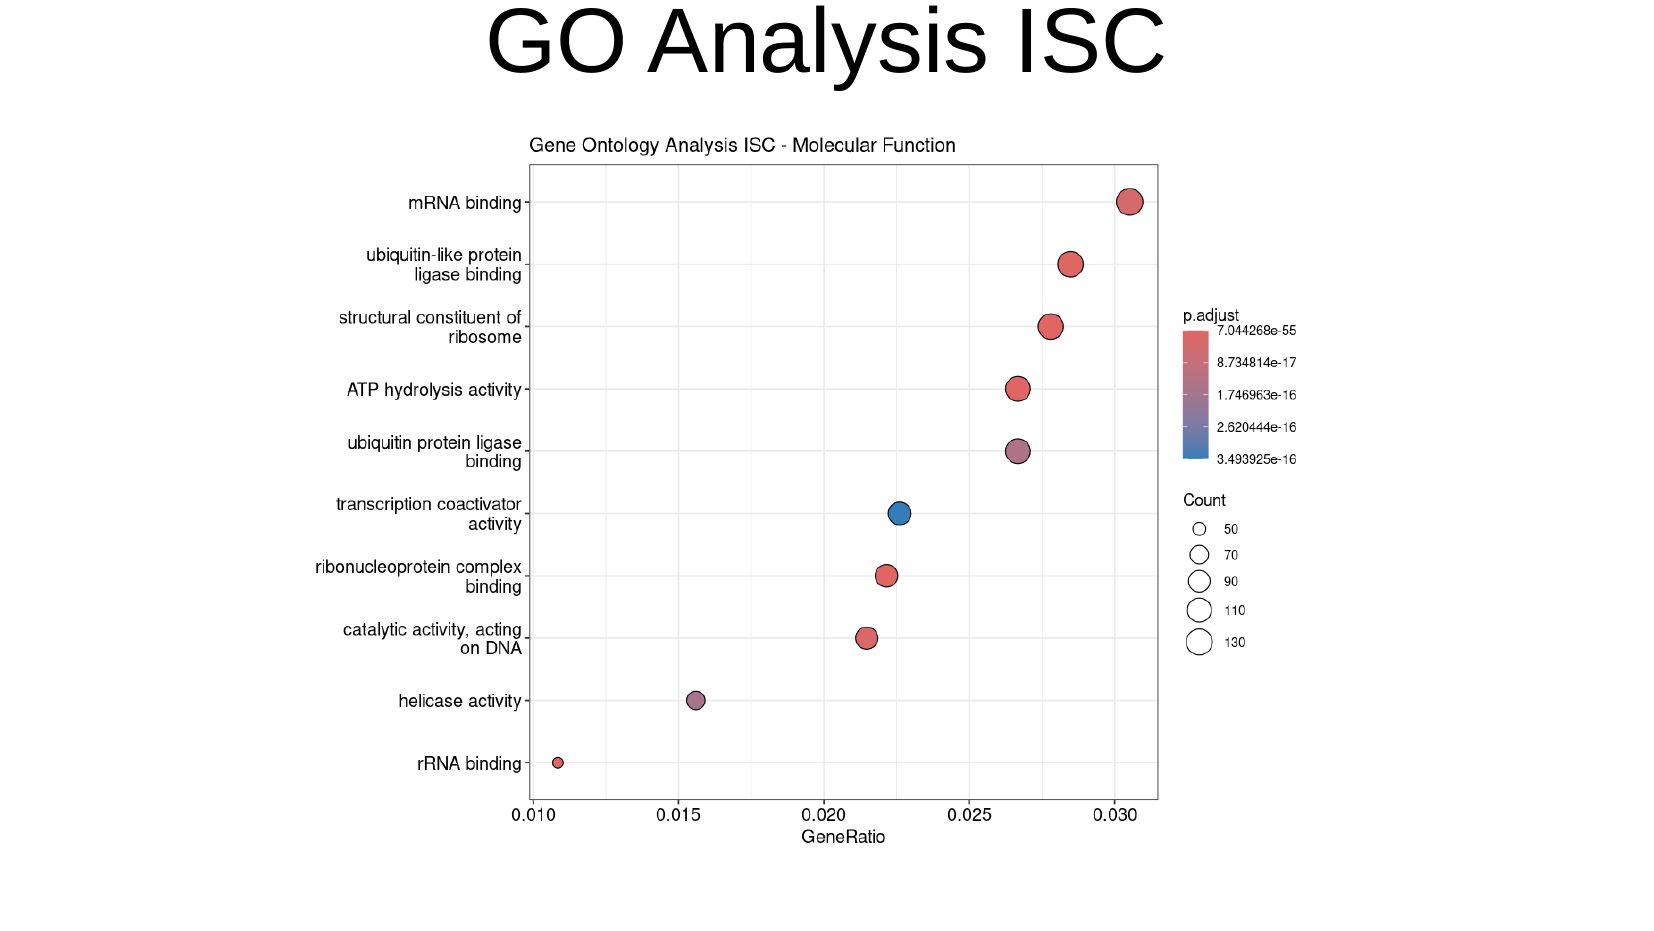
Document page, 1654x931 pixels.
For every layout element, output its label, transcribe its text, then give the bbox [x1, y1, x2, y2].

title GO Analysis ISC [82, 0, 1571, 119]
picture [307, 129, 1312, 855]
